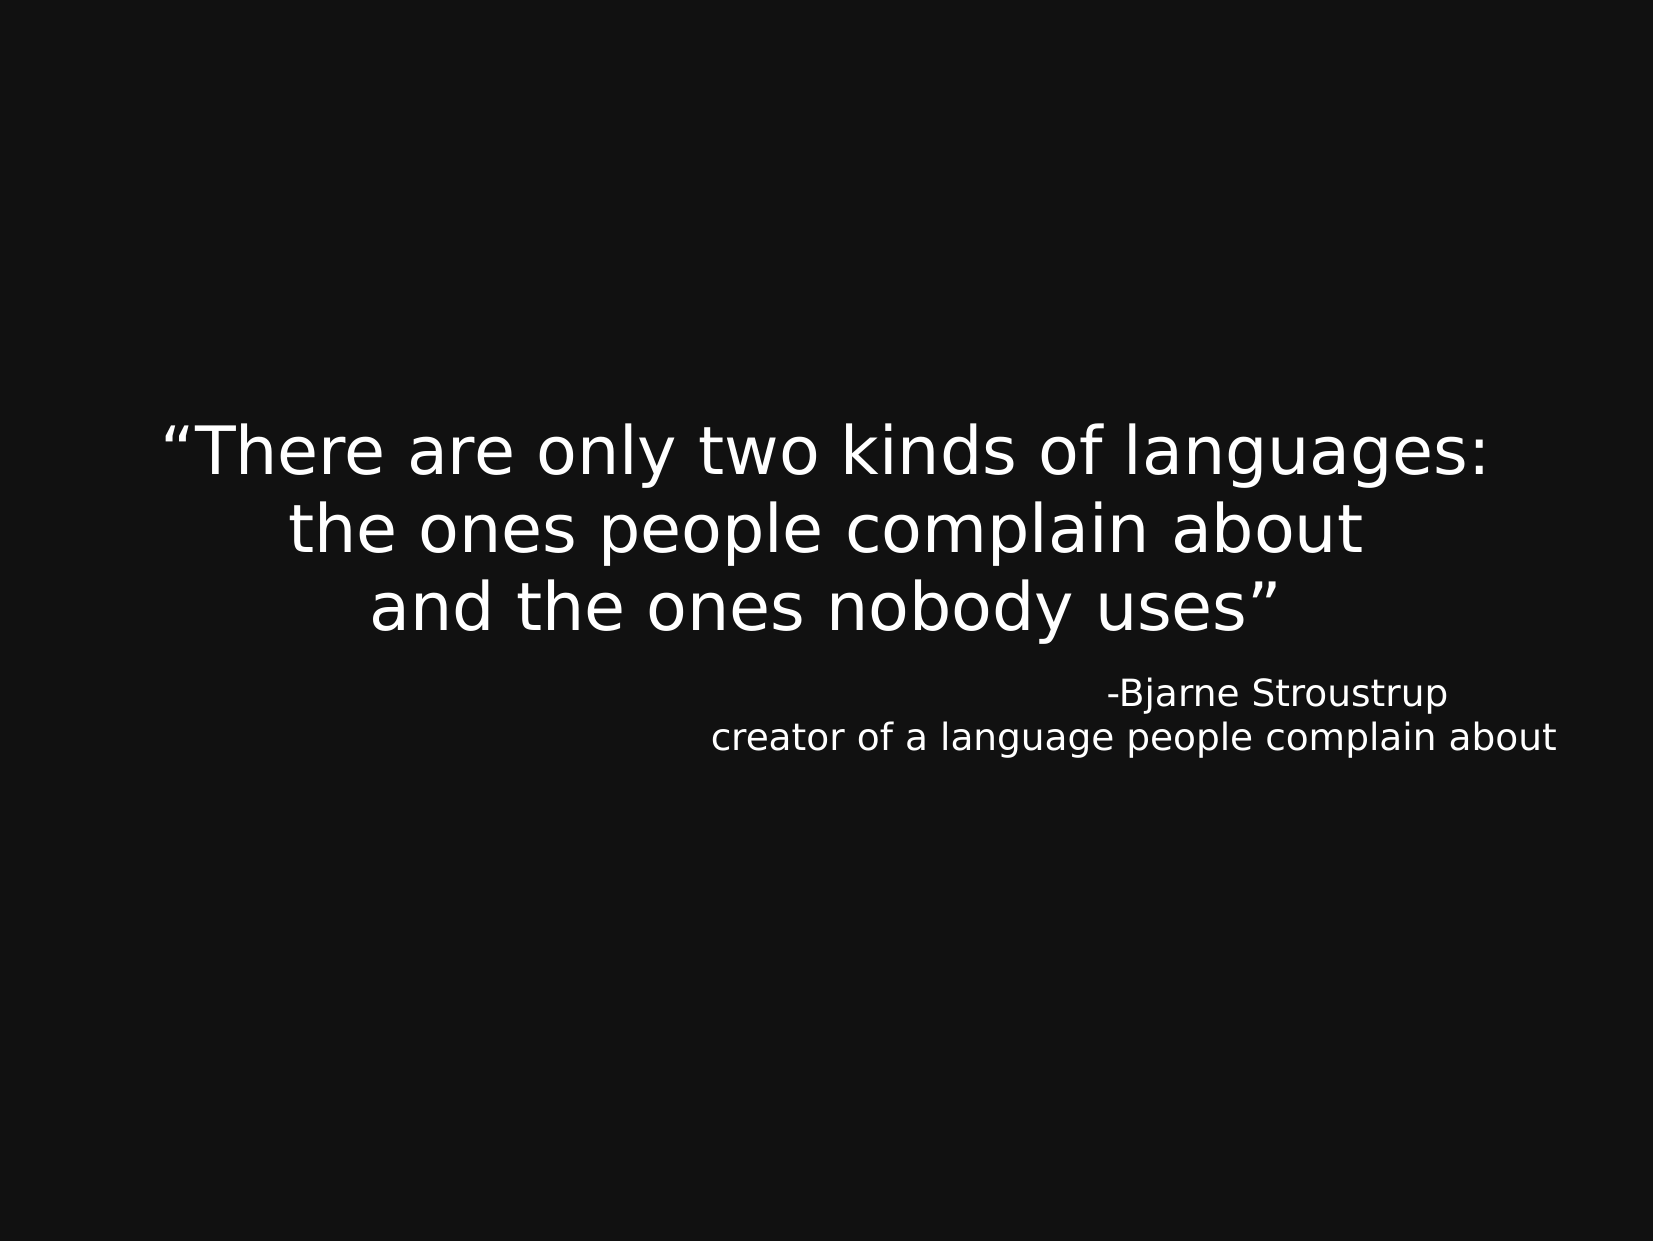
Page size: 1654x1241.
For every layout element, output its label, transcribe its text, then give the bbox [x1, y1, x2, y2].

text_box -Bjarne Stroustrup creator of a language people complain about [660, 664, 1653, 811]
subtitle “There are only two kinds of languages: the ones people complain about and the ones nobody uses” [82, 49, 1571, 1010]
